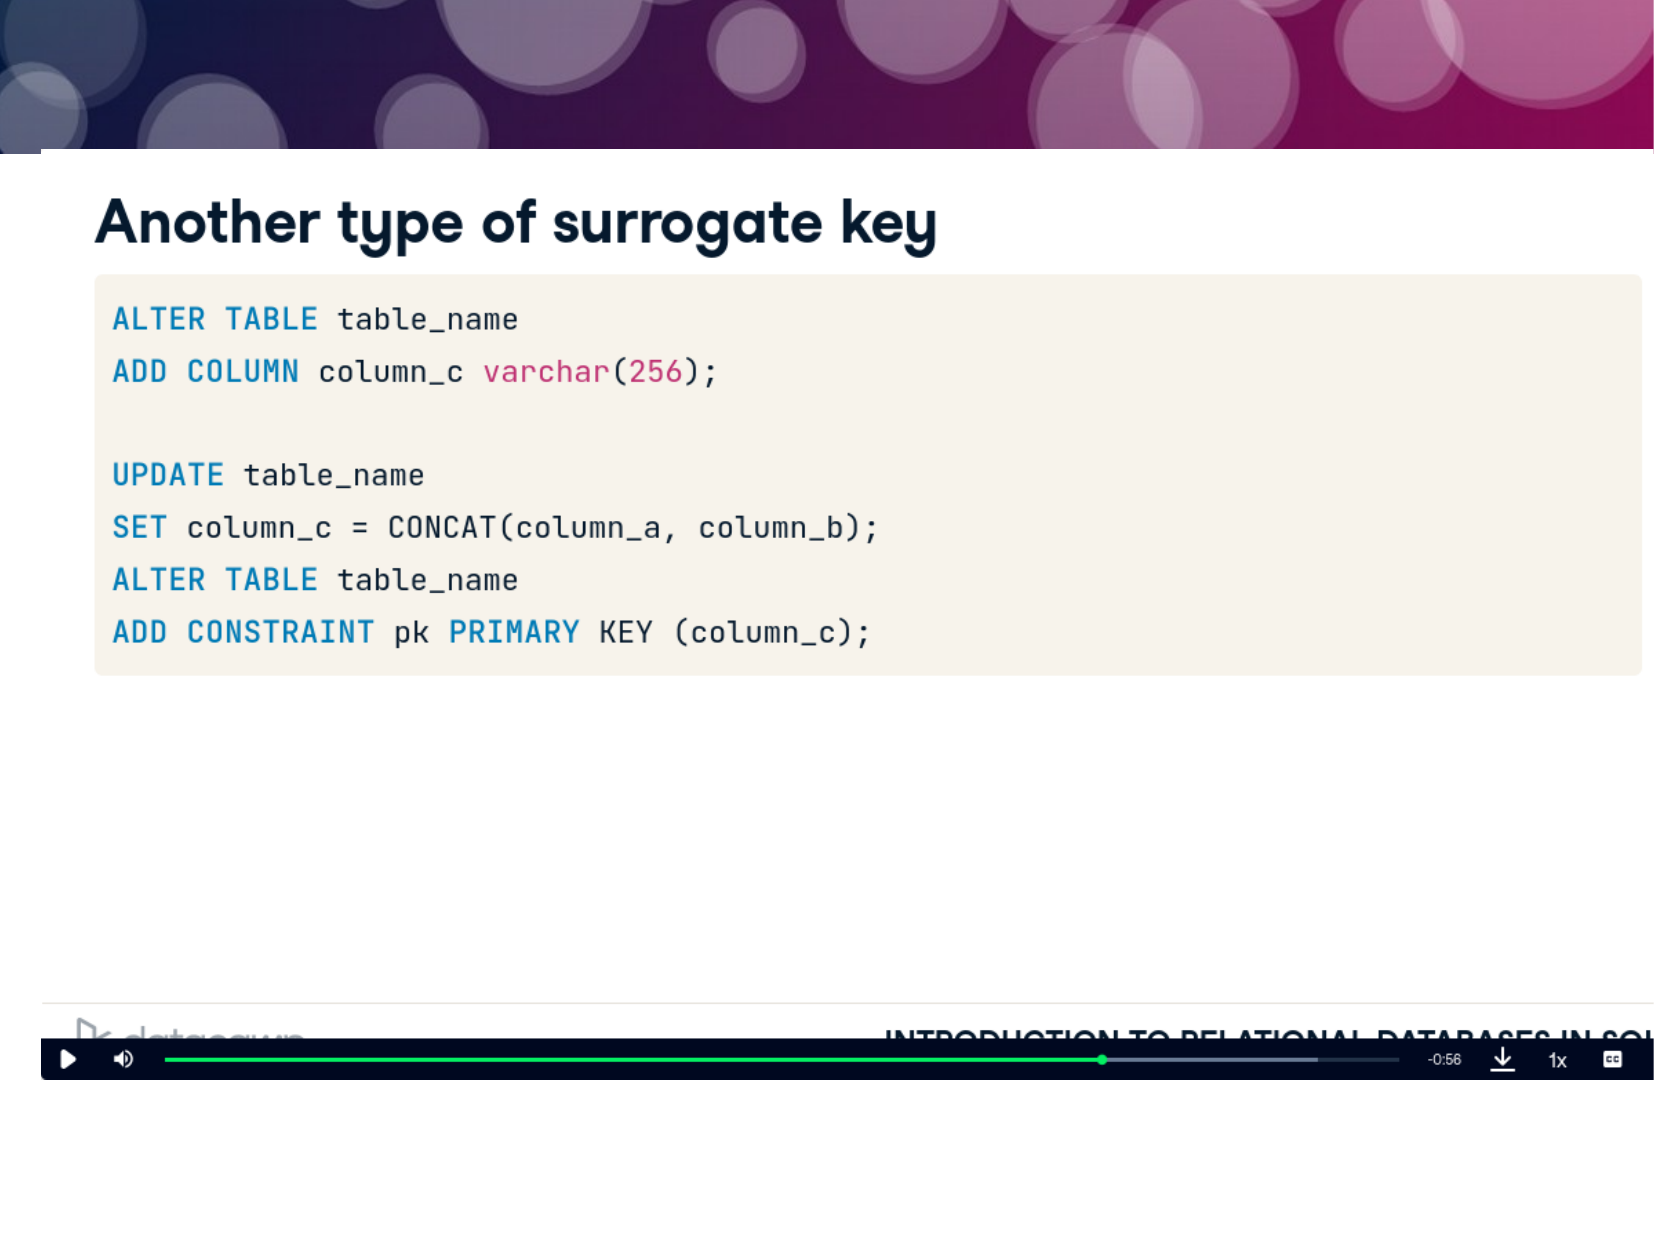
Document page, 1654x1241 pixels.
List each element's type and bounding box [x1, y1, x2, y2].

picture [41, 150, 1654, 1081]
